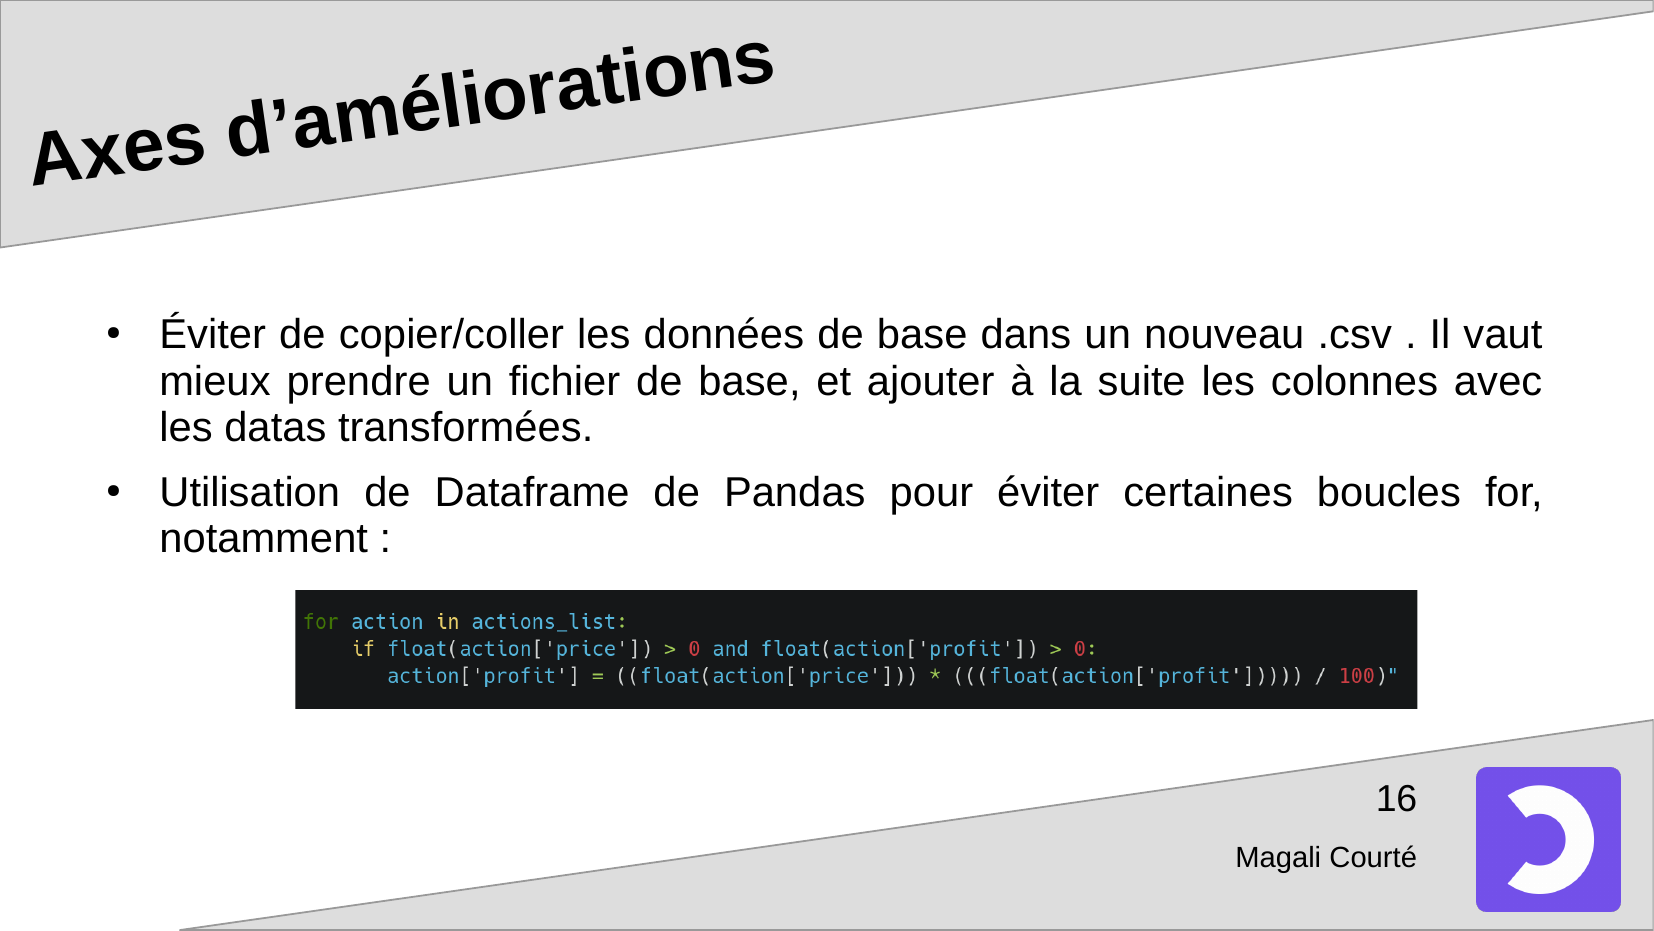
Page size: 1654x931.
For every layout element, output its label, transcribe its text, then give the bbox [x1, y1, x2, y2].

title Axes d’améliorations [16, 0, 1501, 239]
picture [1476, 767, 1621, 912]
list Éviter de copier/coller les données de base dans un nouveau .csv . Il vaut mieux prendre un fichier de base, et ajouter à la suite les colonnes avec les datas transformées. Utilisation de Dataframe de Pandas pour éviter certaines boucles for, notamment : [88, 118, 1544, 658]
picture [295, 590, 1418, 709]
